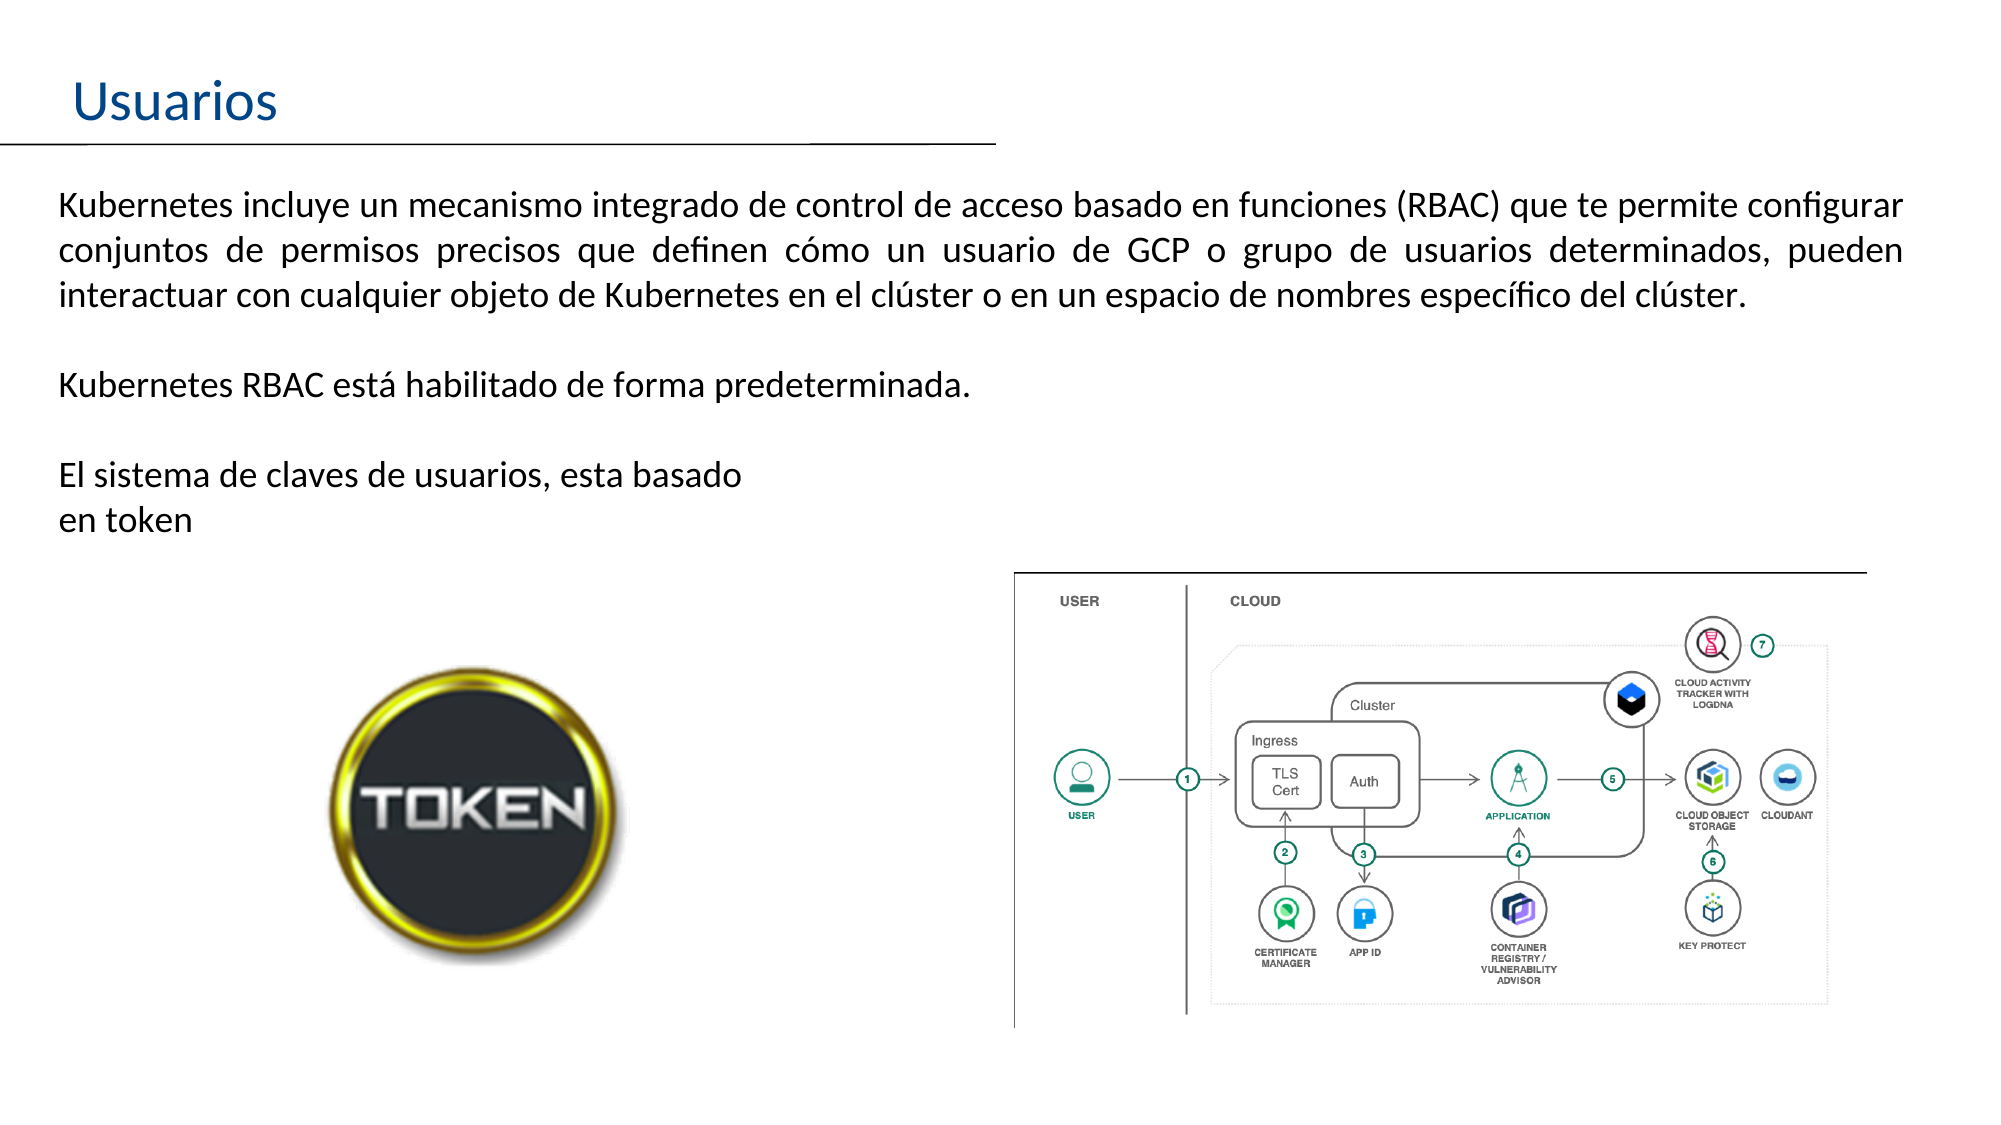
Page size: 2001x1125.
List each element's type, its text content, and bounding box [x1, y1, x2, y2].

text_box Kubernetes incluye un mecanismo integrado de control de acceso basado en funciones (RBAC) que te permite configurar conjuntos de permisos precisos que definen cómo un usuario de GCP o grupo de usuarios determinados, pueden interactuar con cualquier objeto de Kubernetes en el clúster o en un espacio de nombres específico del clúster. Kubernetes RBAC está habilitado de forma predeterminada. El sistema de claves de usuarios, esta basado en token [44, 173, 1937, 593]
text_box Usuarios [57, 54, 1509, 141]
picture [283, 614, 675, 1005]
picture [1014, 572, 1867, 1028]
